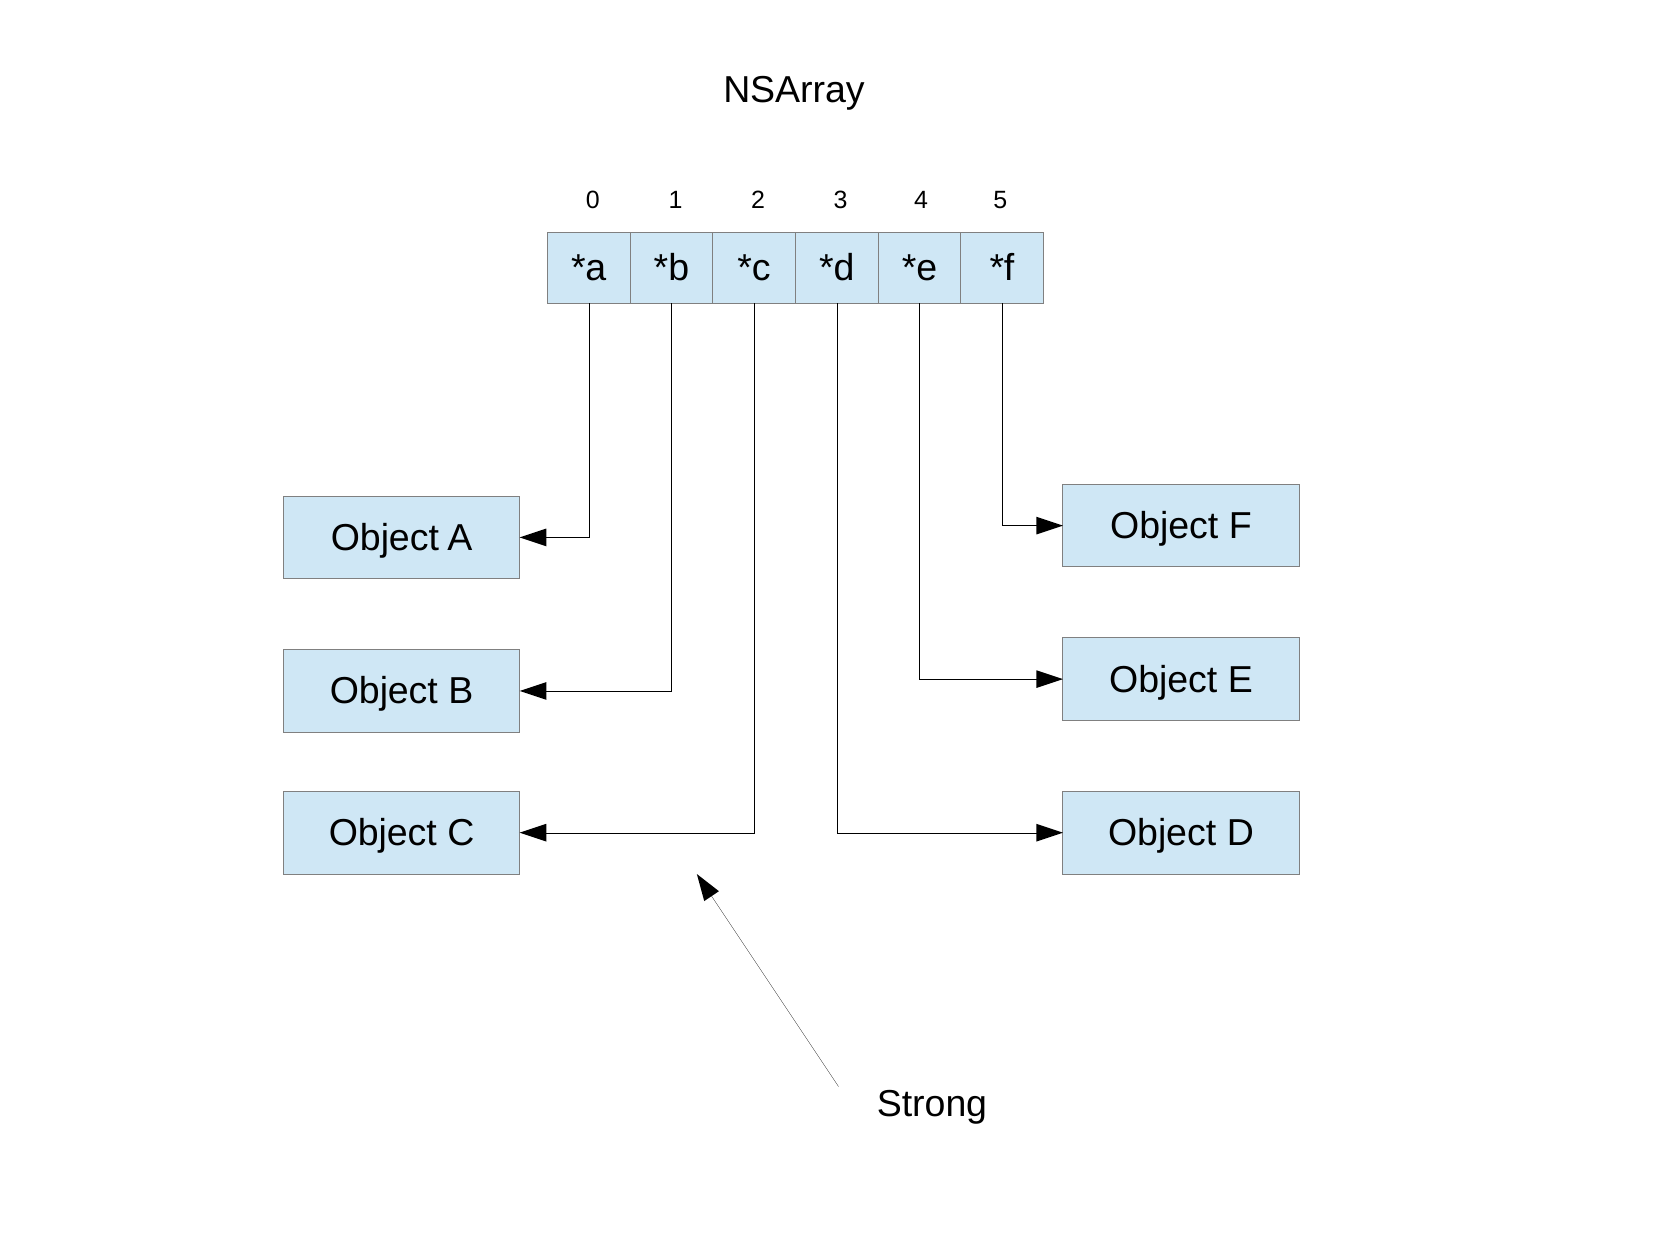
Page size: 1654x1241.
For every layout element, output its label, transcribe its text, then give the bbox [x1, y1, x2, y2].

text_box *a [547, 232, 630, 304]
text_box 0 [571, 177, 615, 221]
text_box Object D [1062, 791, 1300, 875]
text_box 1 [653, 177, 698, 221]
text_box *d [795, 232, 878, 304]
text_box *b [630, 232, 712, 304]
text_box Object E [1062, 637, 1300, 721]
text_box Strong [862, 1074, 1003, 1132]
text_box *f [960, 232, 1044, 304]
text_box Object C [283, 791, 520, 875]
text_box 4 [899, 177, 944, 221]
text_box *e [878, 232, 960, 304]
text_box *c [712, 232, 795, 304]
text_box Object B [283, 649, 520, 733]
text_box 5 [978, 177, 1023, 221]
text_box 3 [819, 177, 863, 221]
text_box Object F [1062, 484, 1300, 567]
text_box Object A [283, 496, 520, 579]
text_box NSArray [708, 61, 881, 119]
text_box 2 [736, 177, 781, 221]
